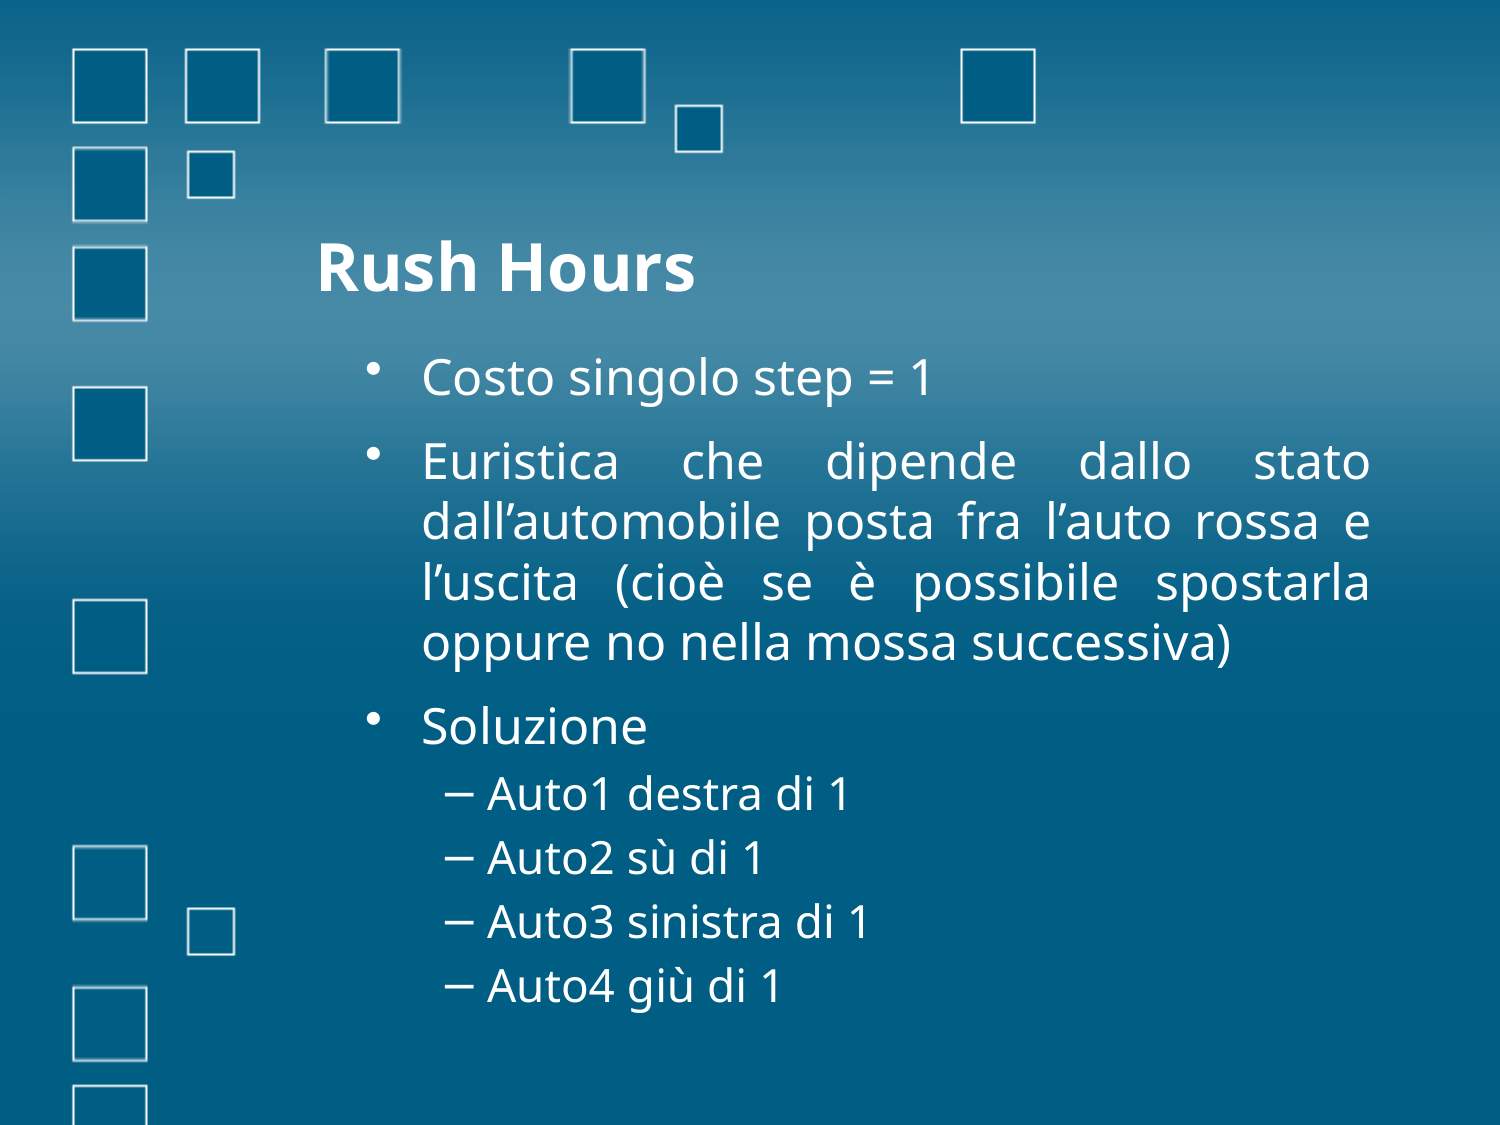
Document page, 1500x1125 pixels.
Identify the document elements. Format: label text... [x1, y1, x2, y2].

picture [72, 845, 147, 922]
picture [0, 11, 1500, 578]
list Costo singolo step = 1 Euristica che dipende dallo stato dall’automobile posta fra l’auto rossa e l’uscita (cioè se è possibile spostarla oppure no nella mossa successiva) Soluzione Auto1 destra di 1 Auto2 sù di 1 Auto3 sinistra di 1 Auto4 giù di 1 [350, 337, 1388, 988]
picture [72, 985, 147, 1062]
title Rush Hours [300, 174, 1388, 313]
picture [187, 908, 235, 956]
picture [72, 1085, 147, 1125]
picture [72, 599, 147, 674]
